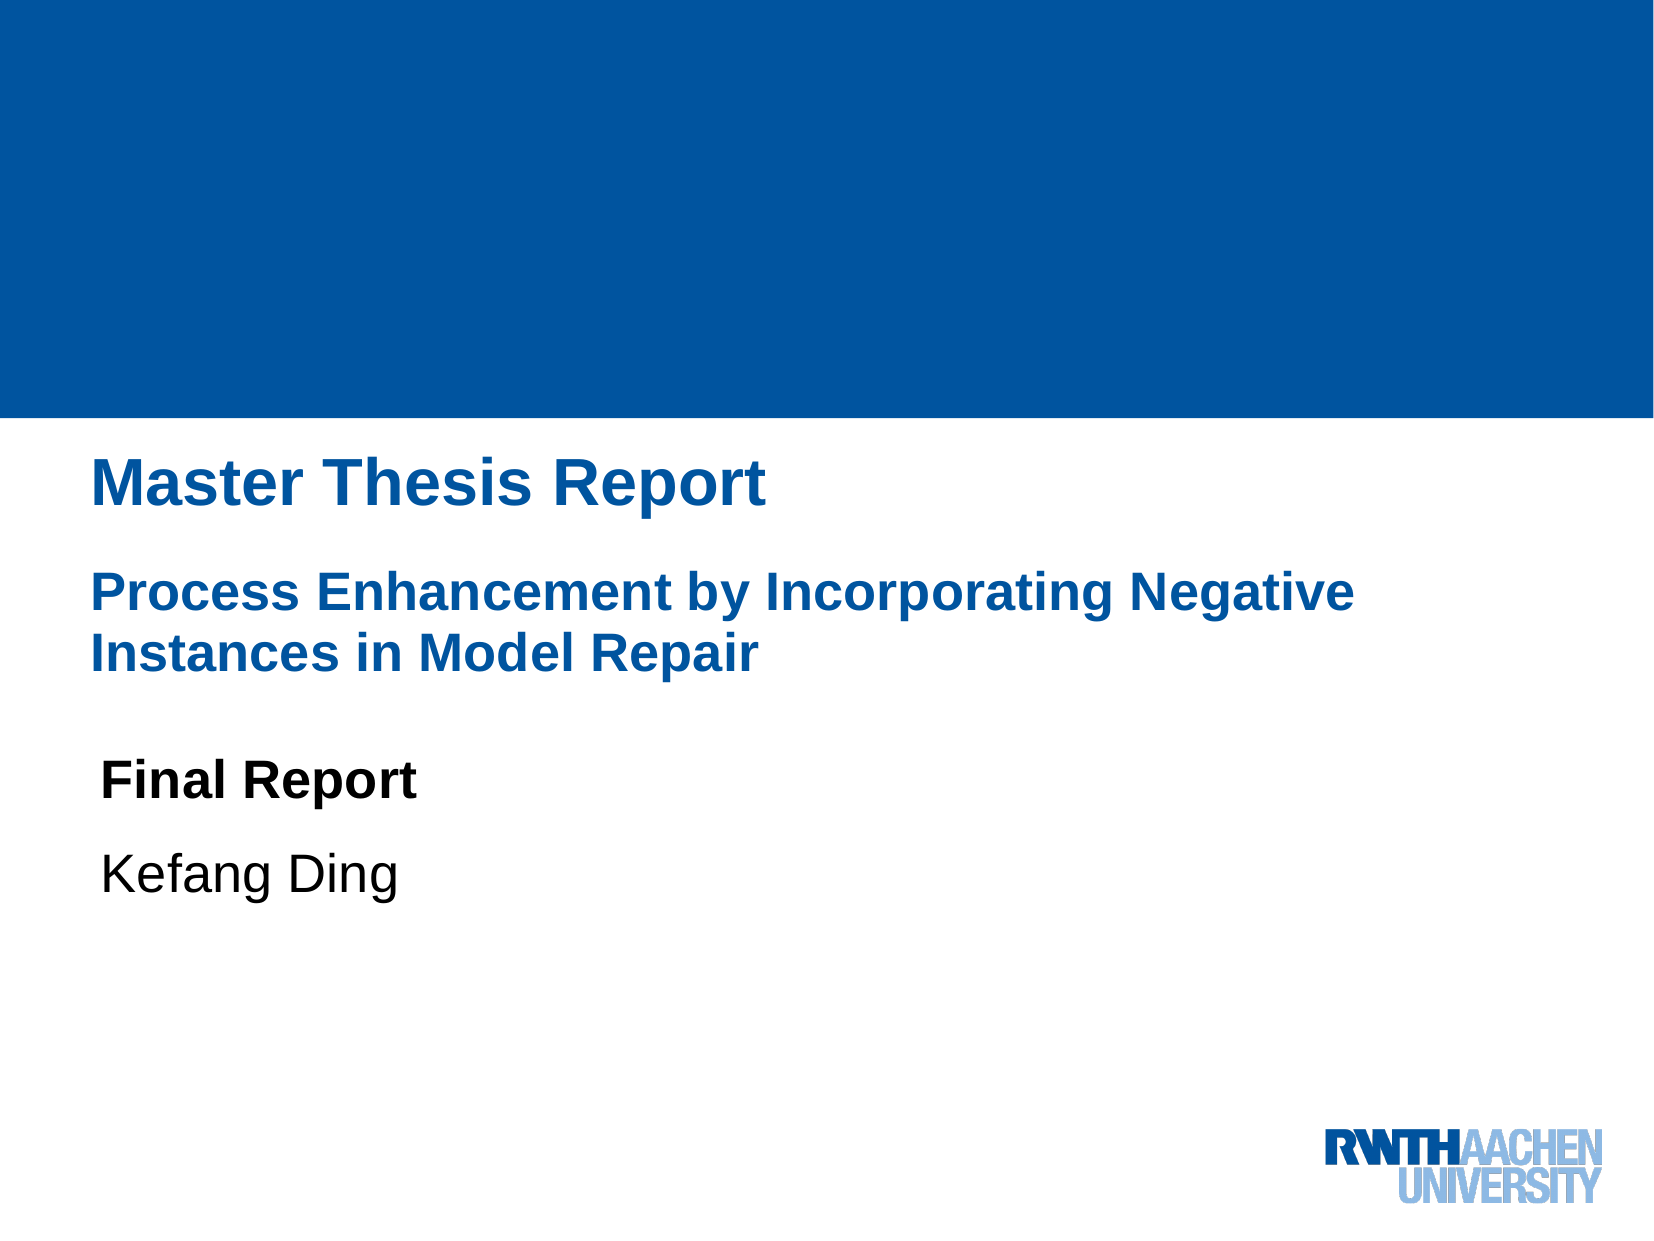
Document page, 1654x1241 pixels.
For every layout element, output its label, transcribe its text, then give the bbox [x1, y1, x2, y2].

picture [1302, 1092, 1625, 1240]
list Final Report Kefang Ding [30, 750, 1519, 1036]
title Master Thesis Report Process Enhancement by Incorporating Negative Instances in Model Repair [90, 444, 1550, 725]
